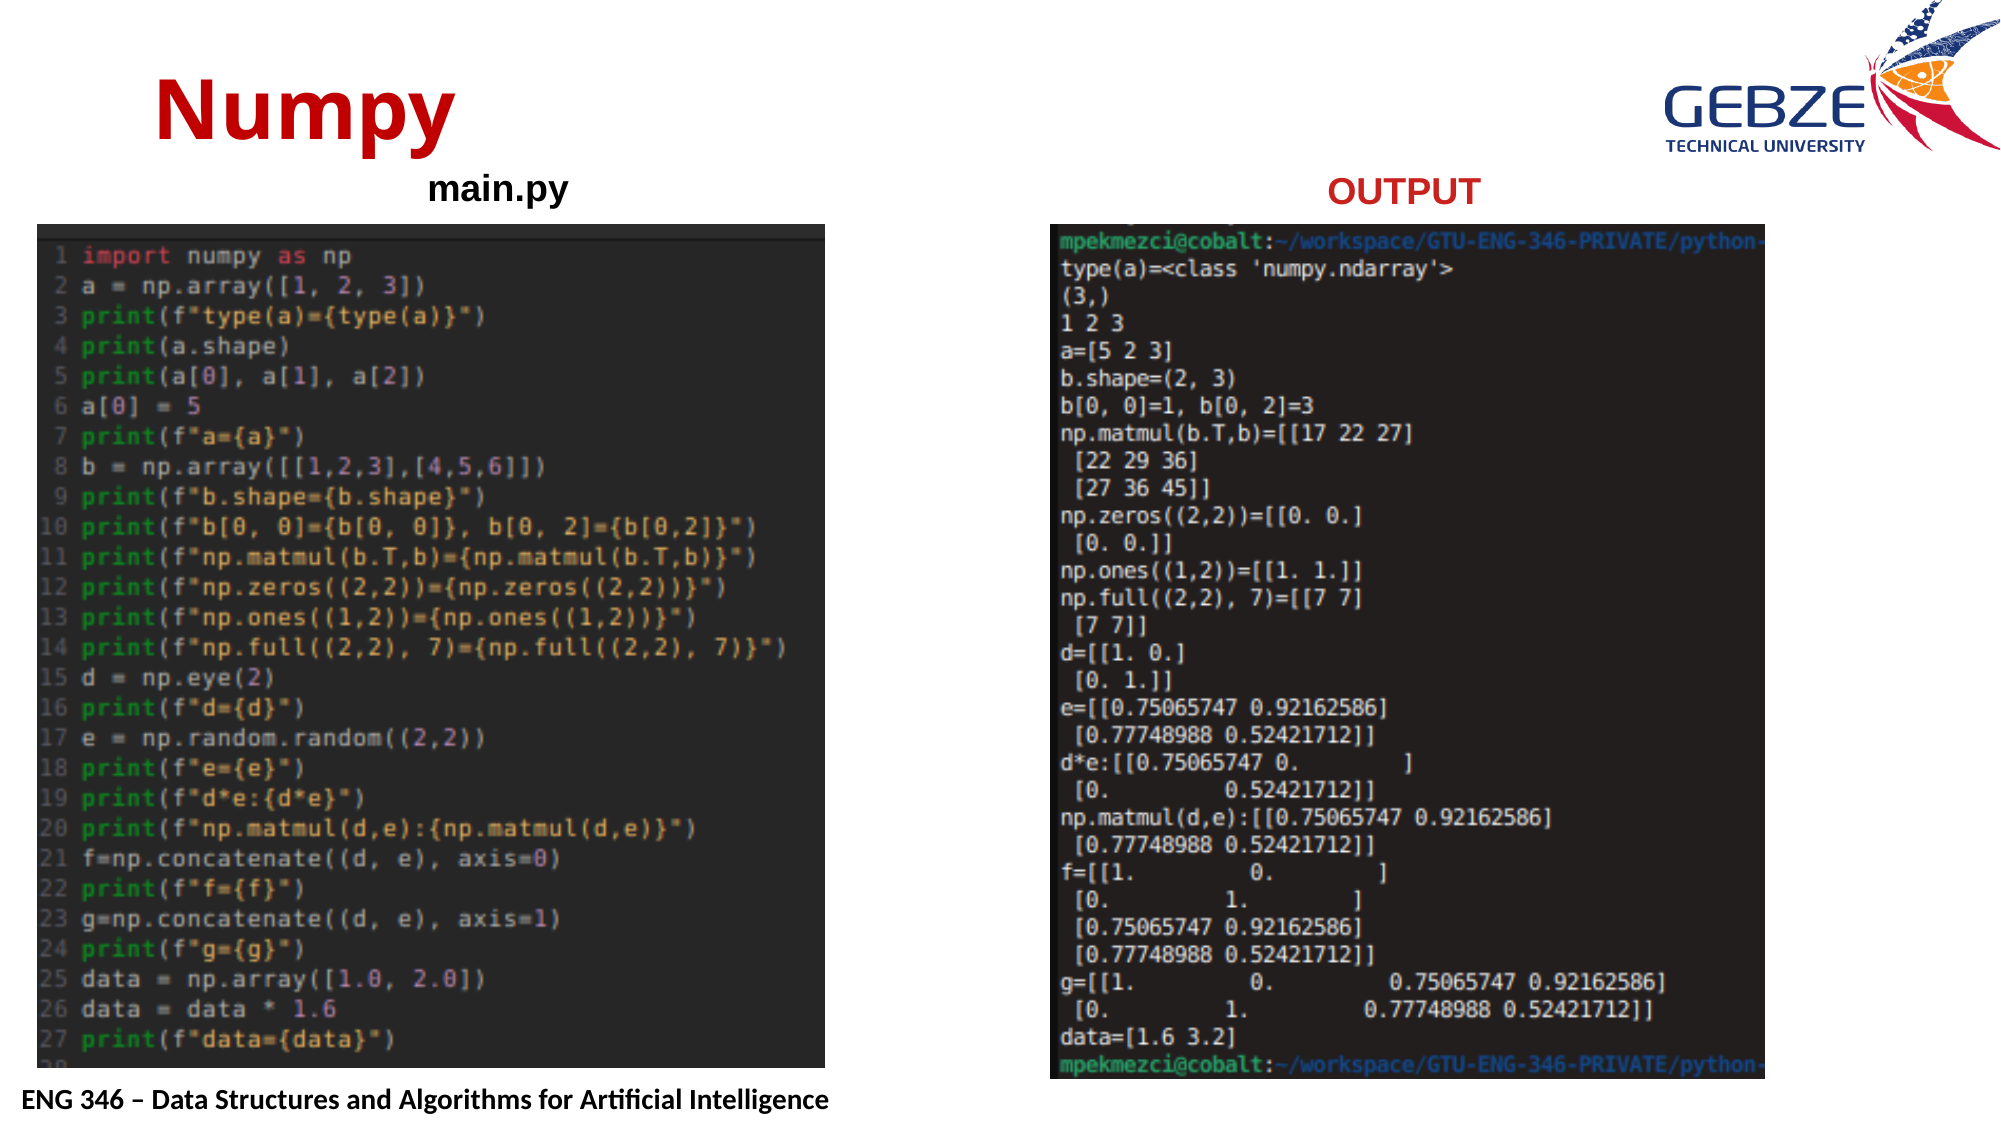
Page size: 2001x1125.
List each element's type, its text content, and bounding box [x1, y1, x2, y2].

picture [1050, 224, 1765, 1079]
text_box OUTPUT [1312, 159, 1582, 224]
text_box main.py [412, 156, 750, 224]
picture [1665, 0, 2001, 152]
picture [37, 224, 825, 1068]
title Numpy [137, 59, 1650, 165]
